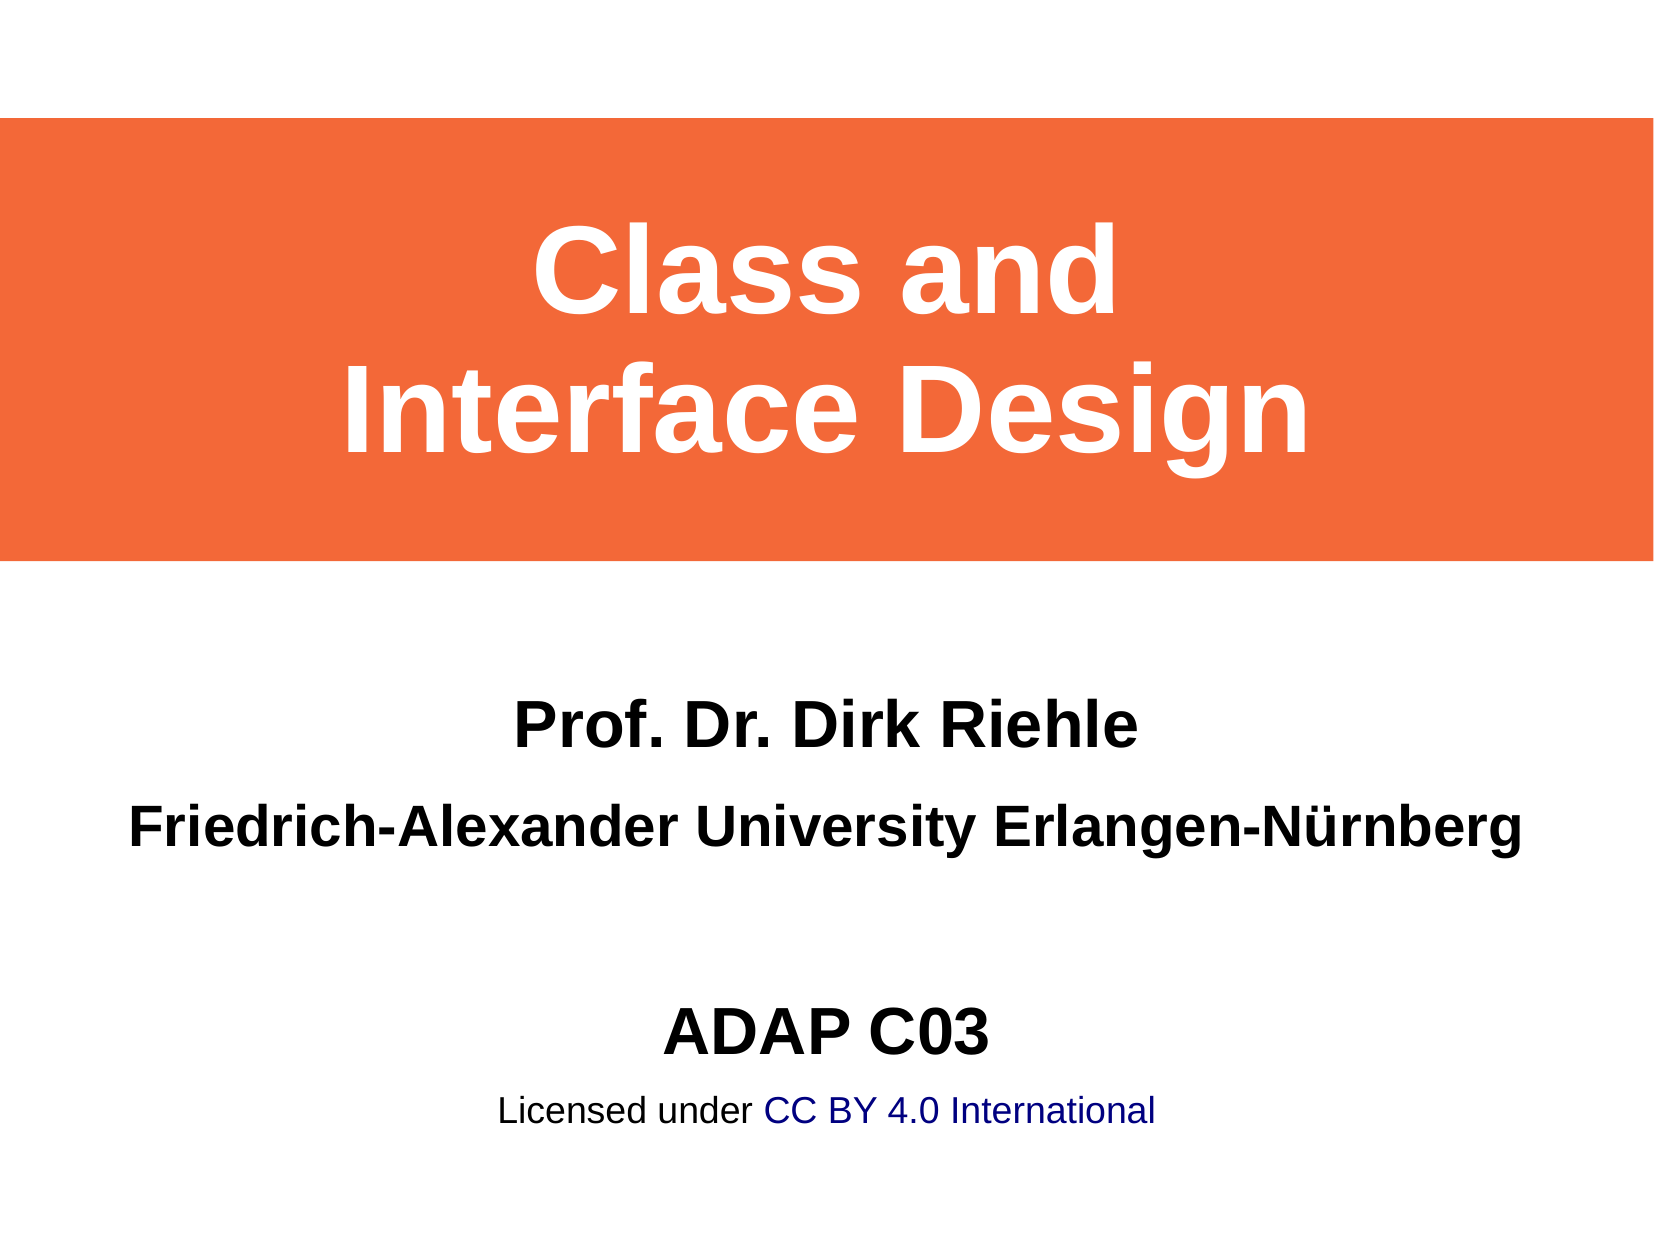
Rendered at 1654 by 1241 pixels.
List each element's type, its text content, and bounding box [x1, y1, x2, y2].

title Class and Interface Design [0, 118, 1654, 562]
subtitle Prof. Dr. Dirk Riehle Friedrich-Alexander University Erlangen-Nürnberg ADAP C03 Licensed under CC BY 4.0 International [29, 590, 1625, 1182]
